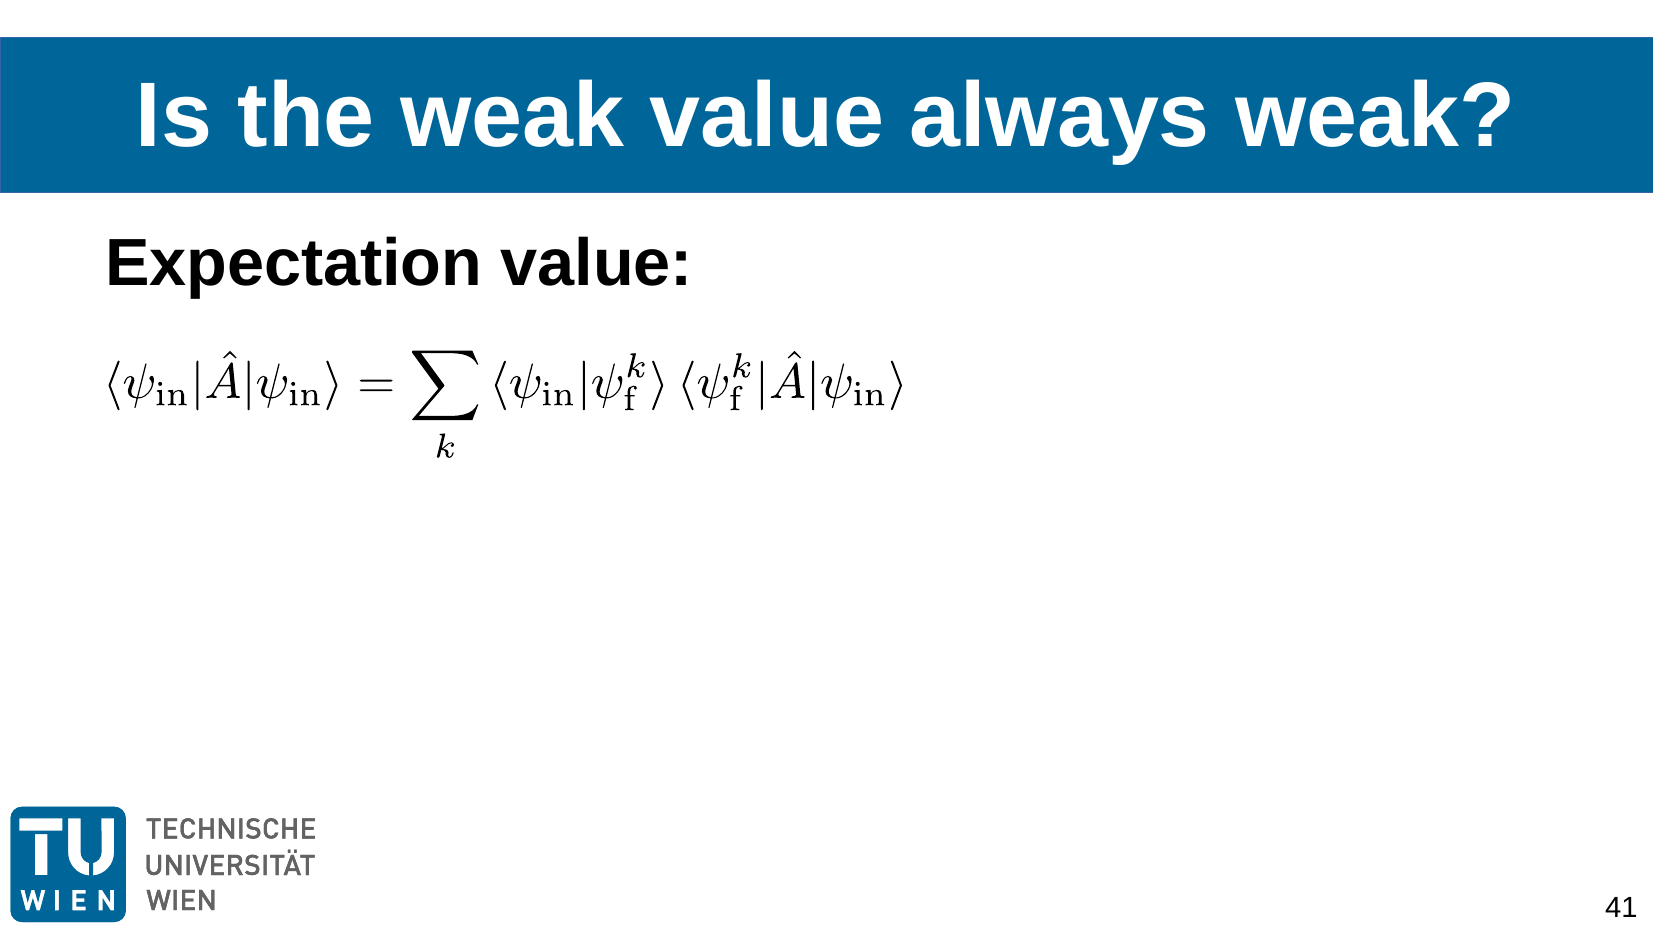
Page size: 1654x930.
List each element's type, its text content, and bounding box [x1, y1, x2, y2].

list Expectation value: [105, 225, 1593, 765]
title Is the weak value always weak? [0, 37, 1653, 193]
picture [100, 330, 915, 465]
